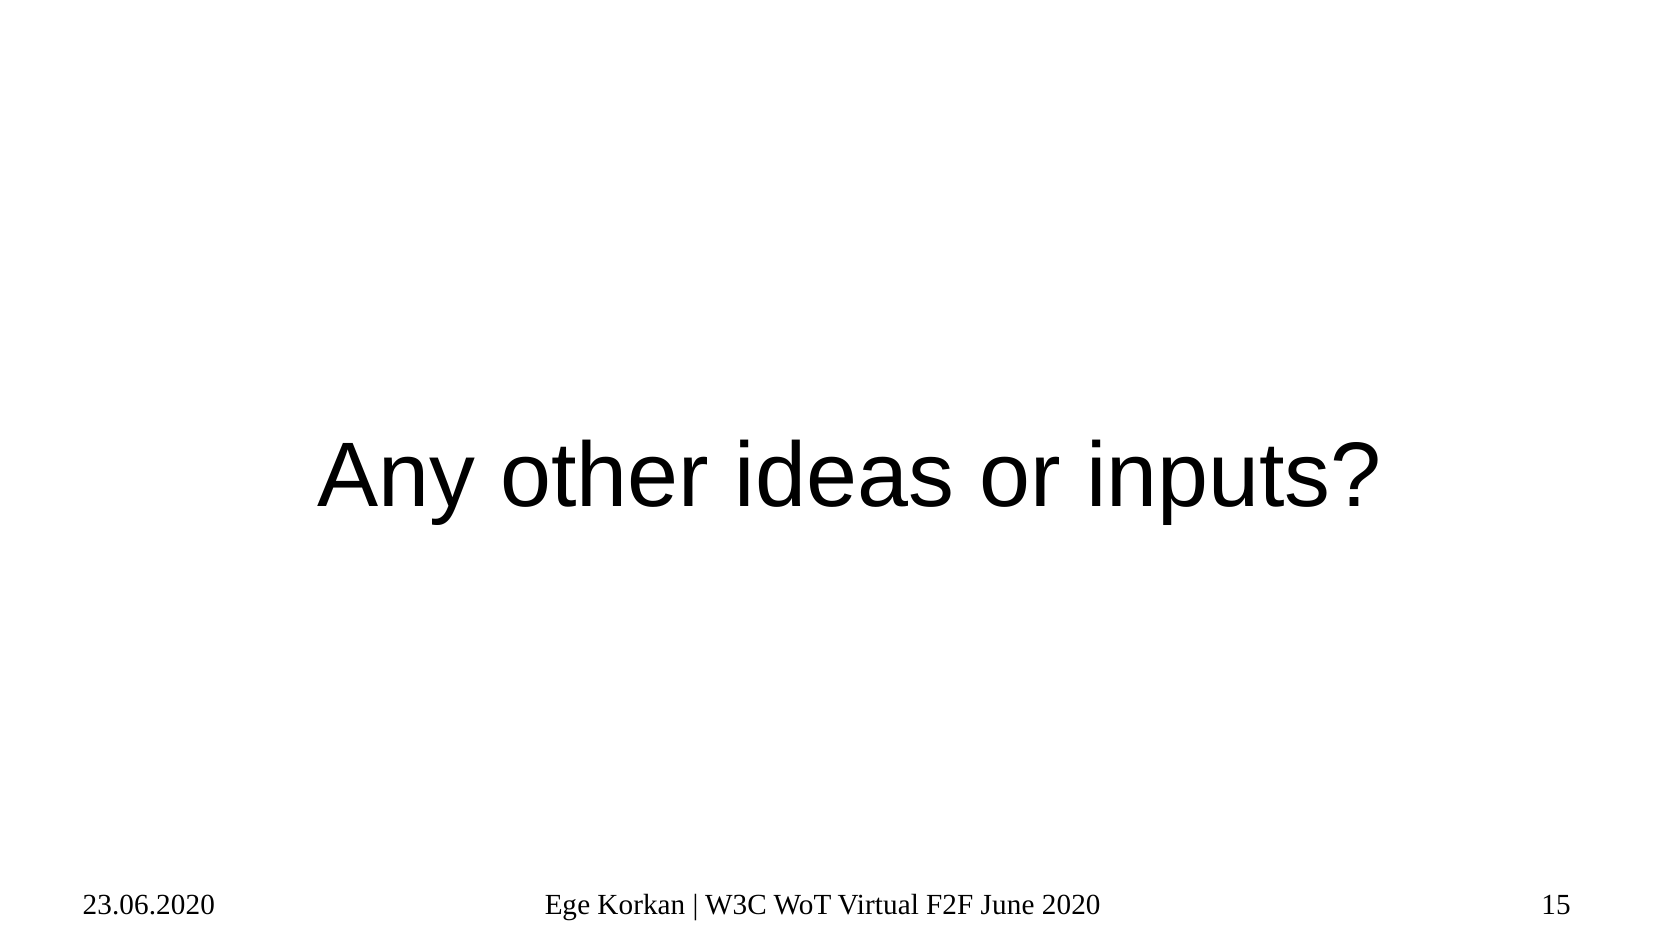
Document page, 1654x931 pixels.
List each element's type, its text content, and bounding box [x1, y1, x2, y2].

title Any other ideas or inputs? [106, 397, 1595, 553]
